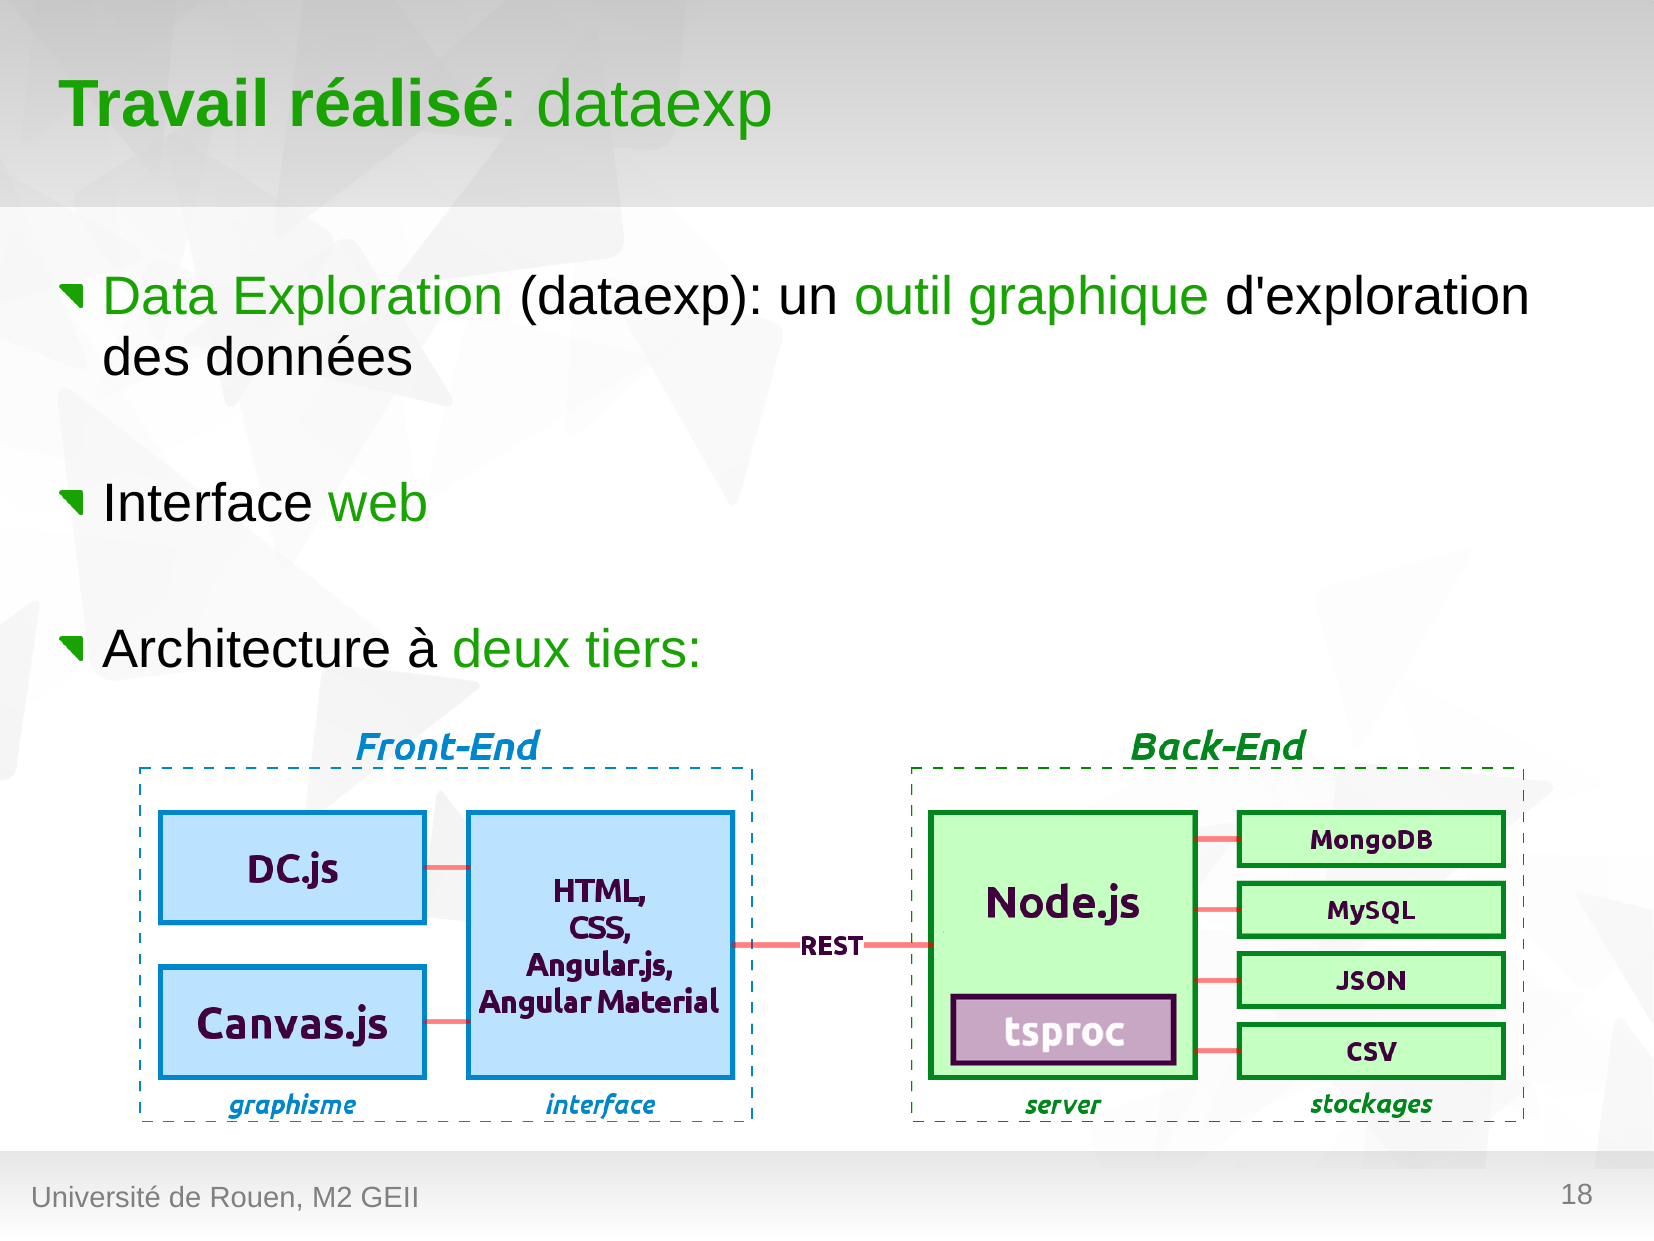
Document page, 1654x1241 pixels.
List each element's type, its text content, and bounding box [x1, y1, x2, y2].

title Travail réalisé: dataexp [59, 29, 1595, 178]
picture [139, 548, 1654, 1169]
list Data Exploration (dataexp): un outil graphique d'exploration des données Interface web Architecture à deux tiers: [59, 265, 1595, 986]
picture [523, 745, 531, 755]
picture [0, 0, 783, 931]
